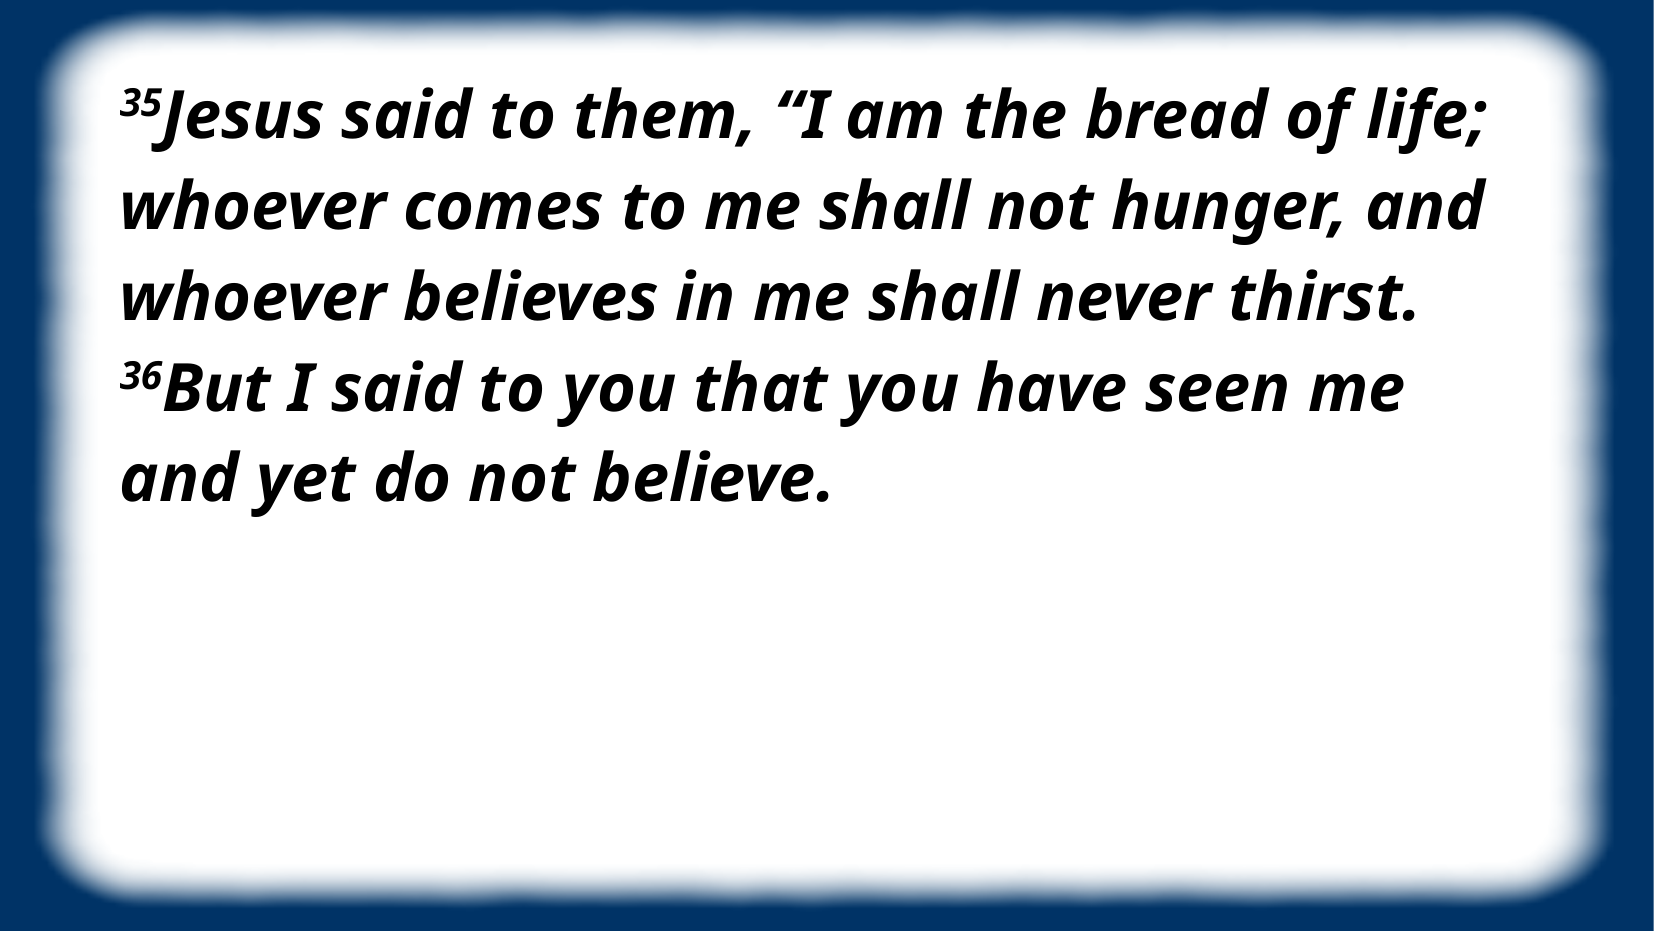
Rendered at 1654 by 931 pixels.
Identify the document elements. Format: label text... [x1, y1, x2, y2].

text_box 35Jesus said to them, “I am the bread of life; whoever comes to me shall not hunger, and whoever believes in me shall never thirst. 36But I said to you that you have seen me and yet do not believe. [105, 60, 1546, 519]
picture [0, 0, 1654, 931]
